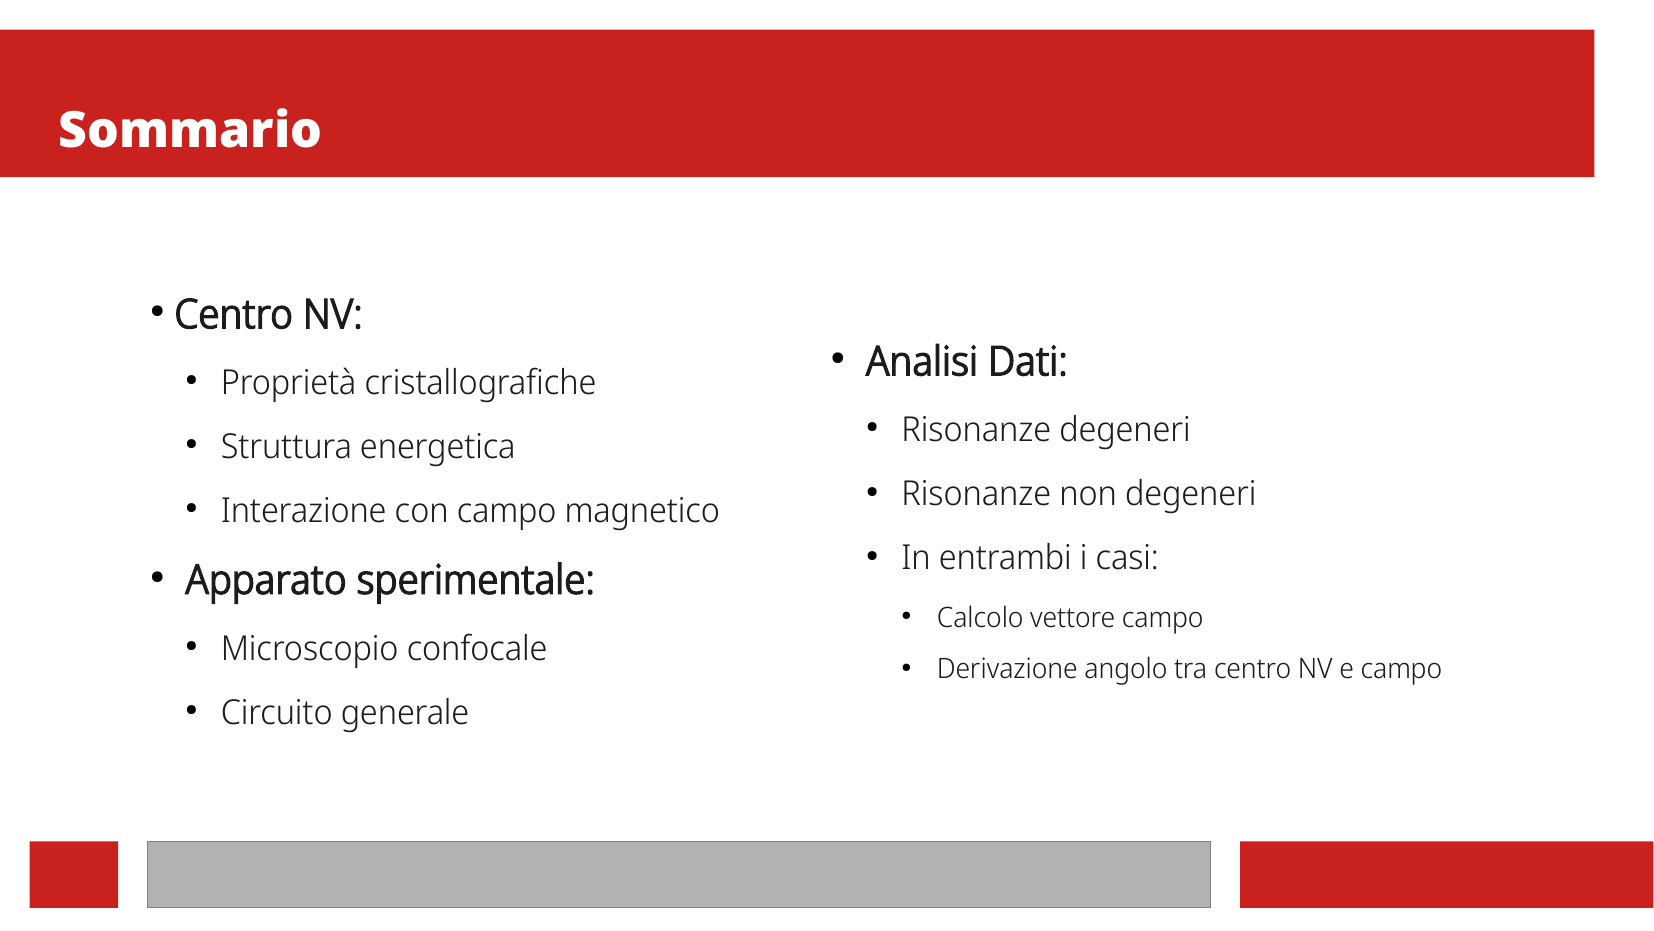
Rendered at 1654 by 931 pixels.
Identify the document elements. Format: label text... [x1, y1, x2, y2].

list Centro NV: Proprietà cristallografiche Struttura energetica Interazione con campo magnetico Apparato sperimentale: Microscopio confocale Circuito generale [150, 221, 794, 798]
title Sommario [59, 44, 1595, 163]
list Analisi Dati: Risonanze degeneri Risonanze non degeneri In entrambi i casi: Calcolo vettore campo Derivazione angolo tra centro NV e campo [830, 221, 1566, 798]
